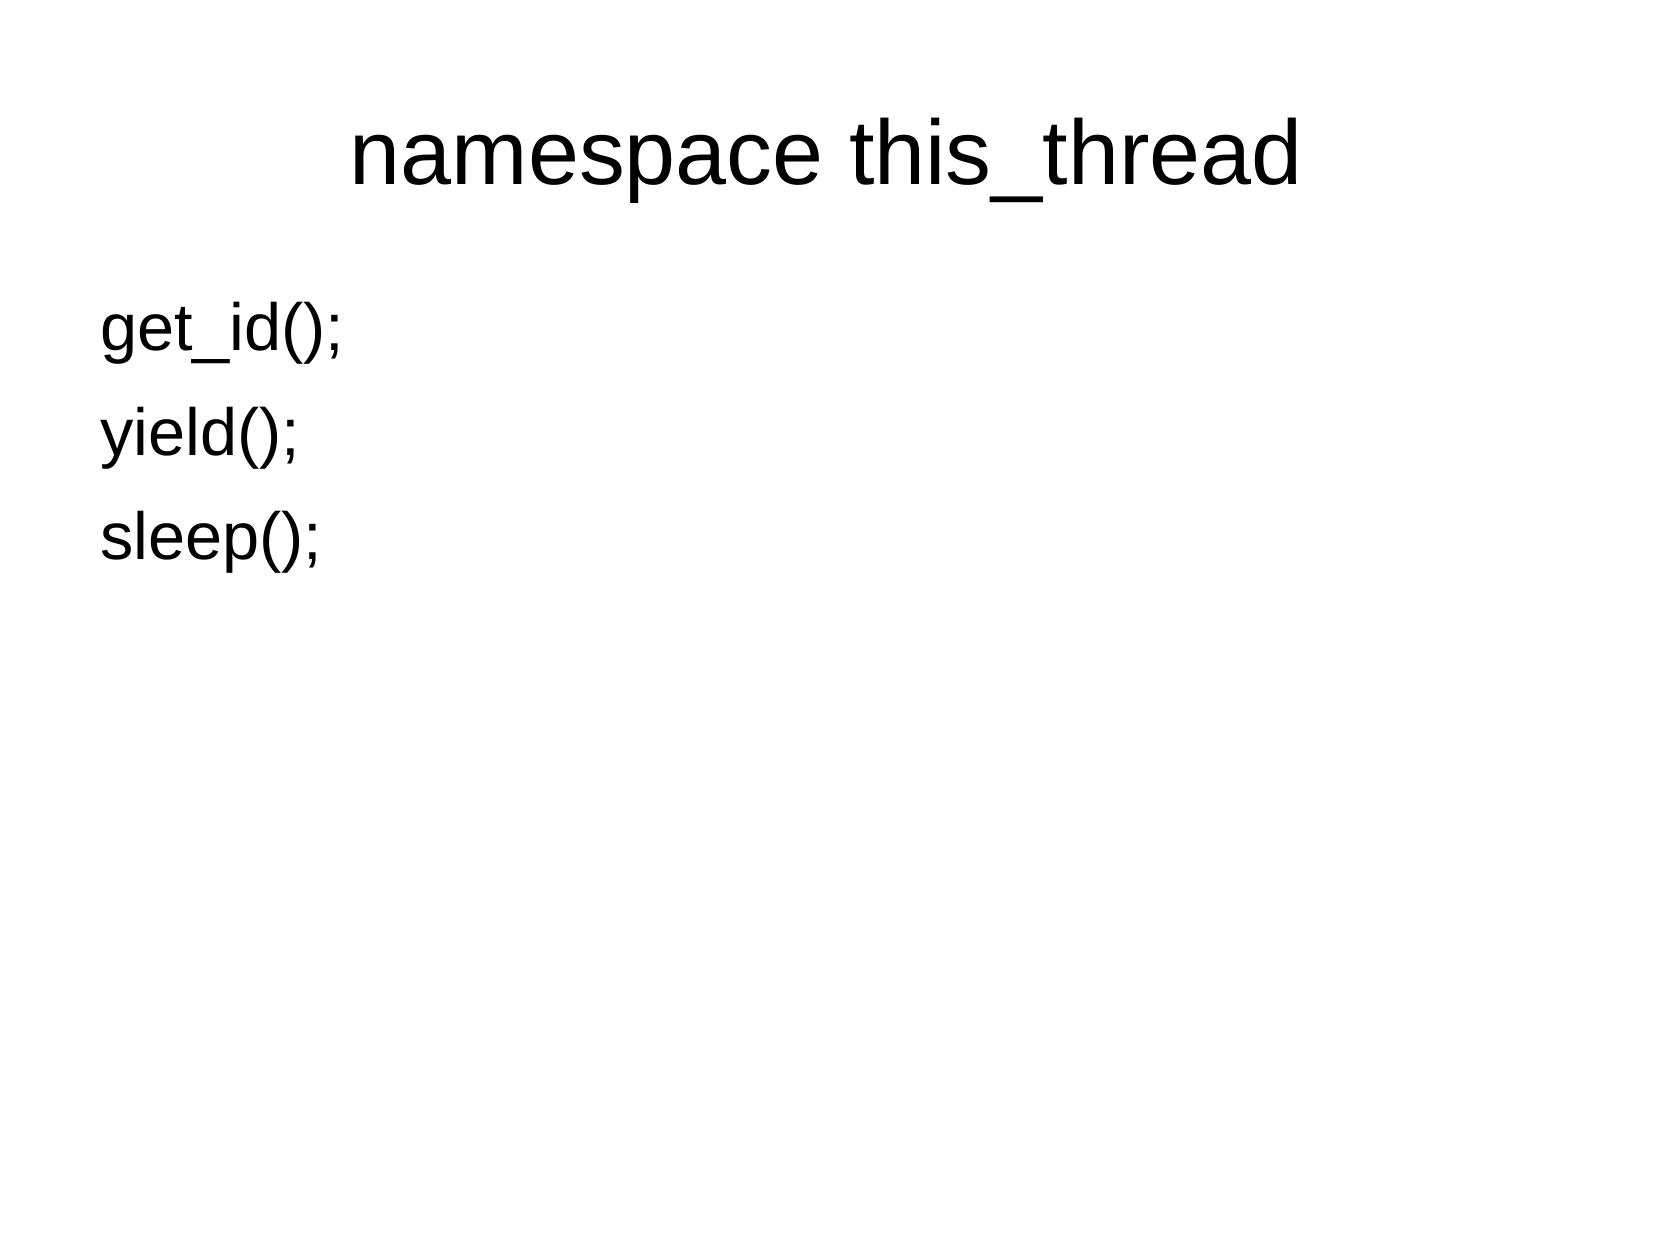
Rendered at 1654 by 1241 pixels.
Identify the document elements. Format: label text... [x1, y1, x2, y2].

title namespace this_thread [82, 56, 1571, 250]
list get_id(); yield(); sleep(); [82, 290, 1571, 1094]
